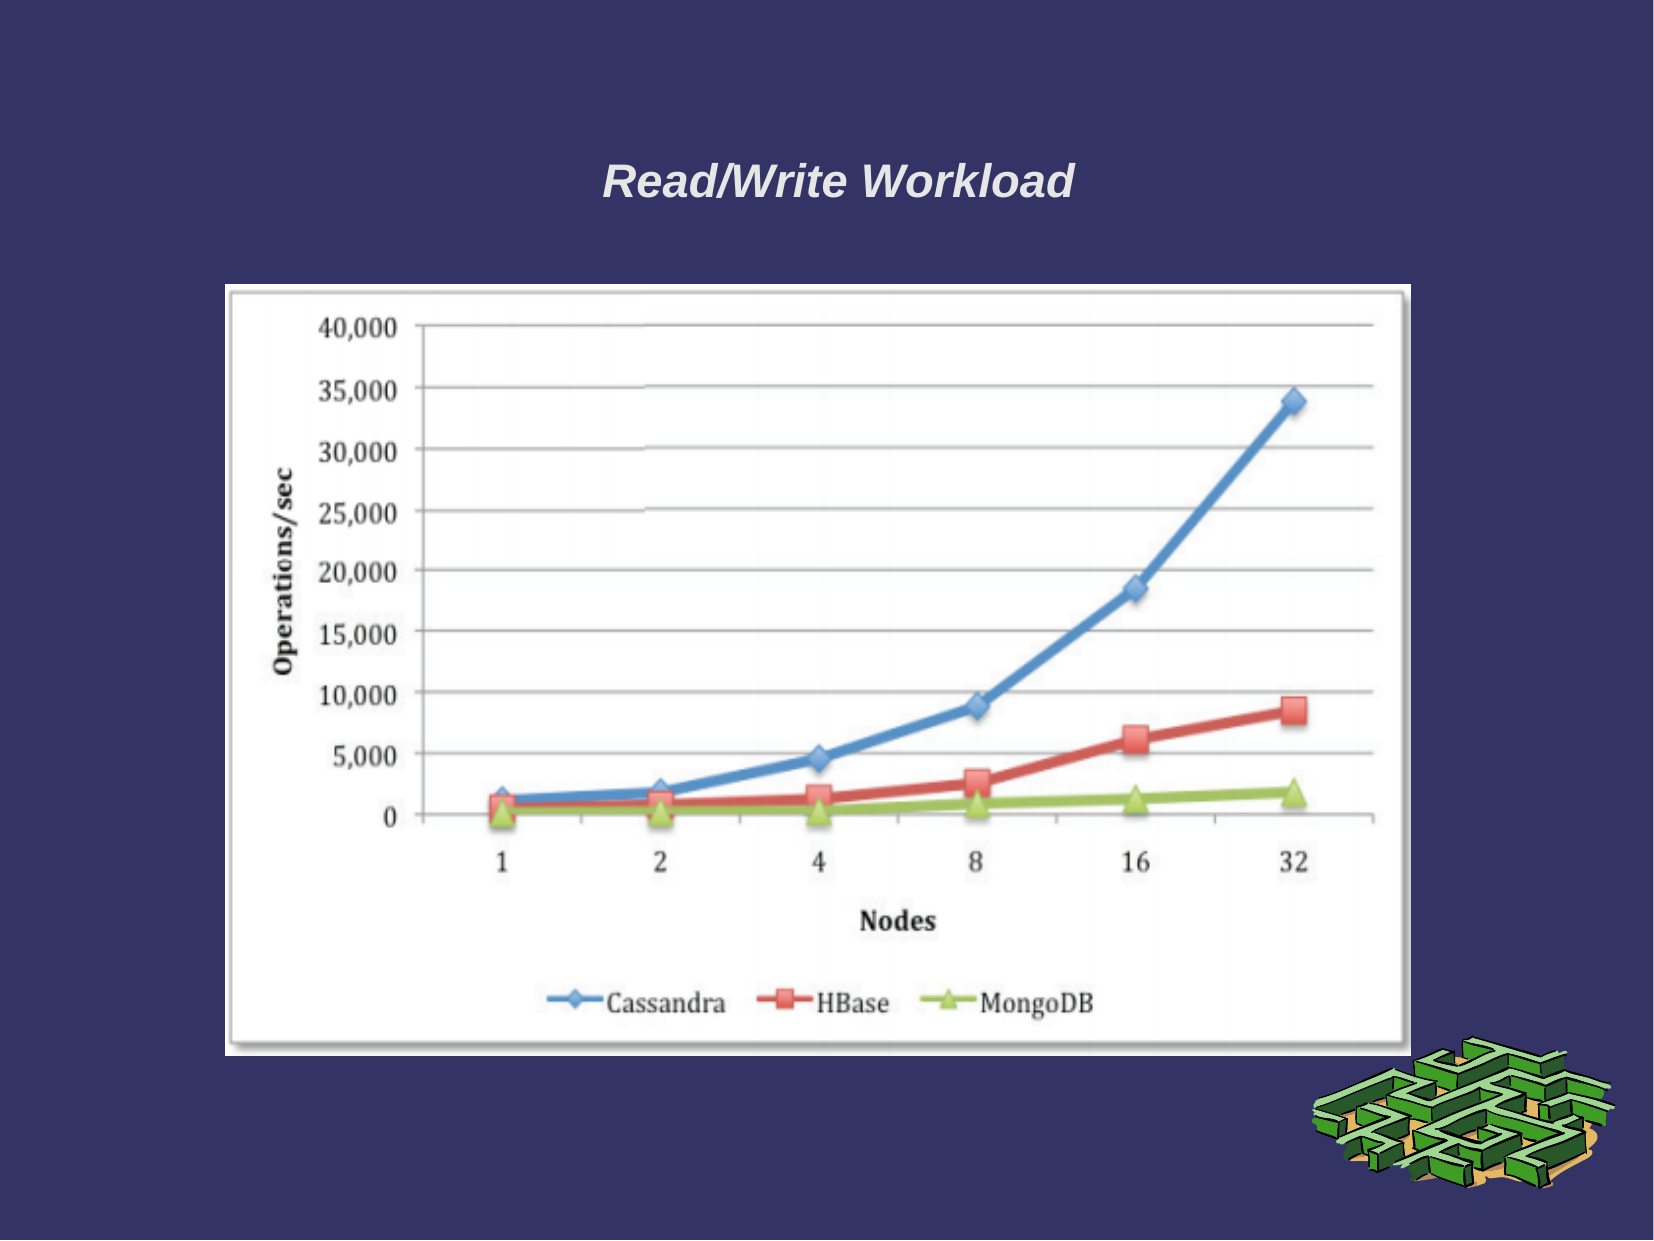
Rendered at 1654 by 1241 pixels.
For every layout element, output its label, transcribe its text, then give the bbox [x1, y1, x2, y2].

picture [225, 284, 1411, 1056]
title Read/Write Workload [132, 77, 1546, 286]
